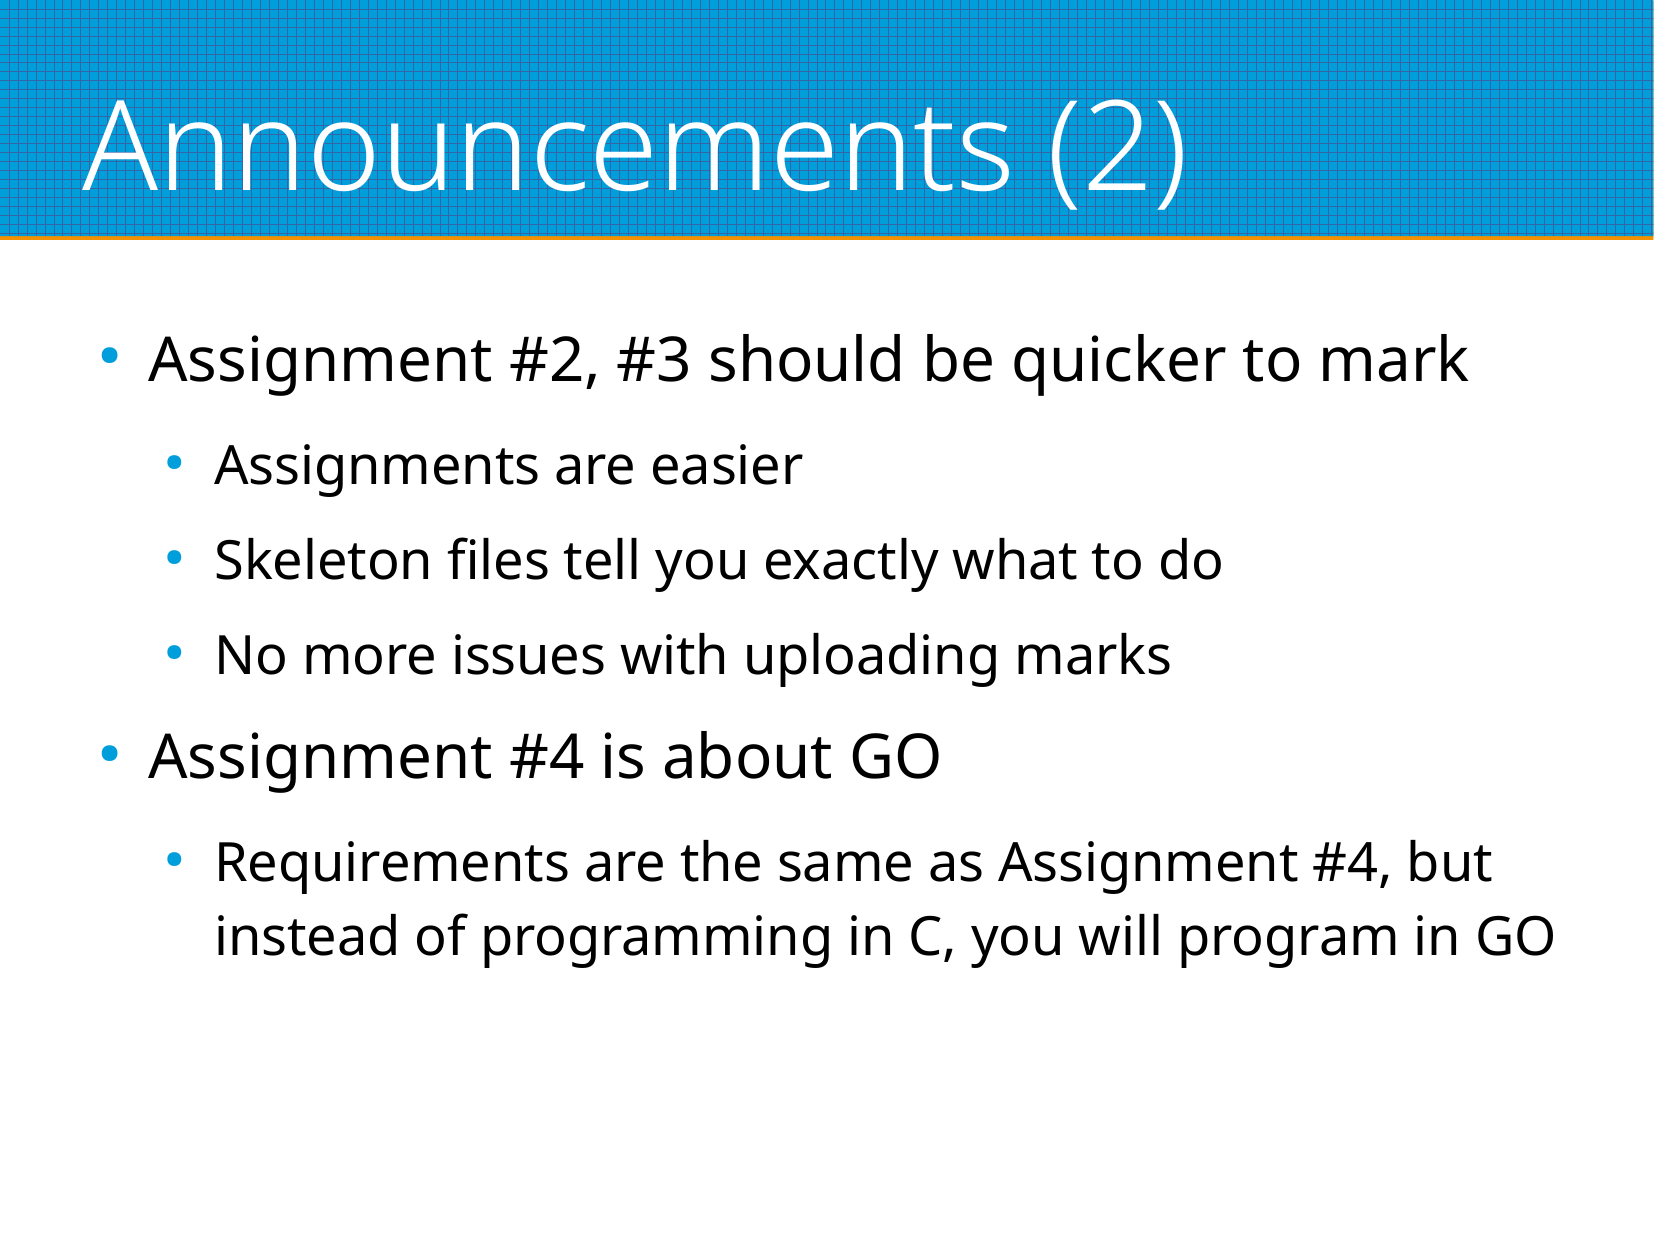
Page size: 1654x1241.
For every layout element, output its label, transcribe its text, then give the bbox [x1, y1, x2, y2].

list Assignment #2, #3 should be quicker to mark Assignments are easier Skeleton files tell you exactly what to do No more issues with uploading marks Assignment #4 is about GO Requirements are the same as Assignment #4, but instead of programming in C, you will program in GO [82, 314, 1563, 1081]
title Announcements (2) [82, 19, 1571, 227]
